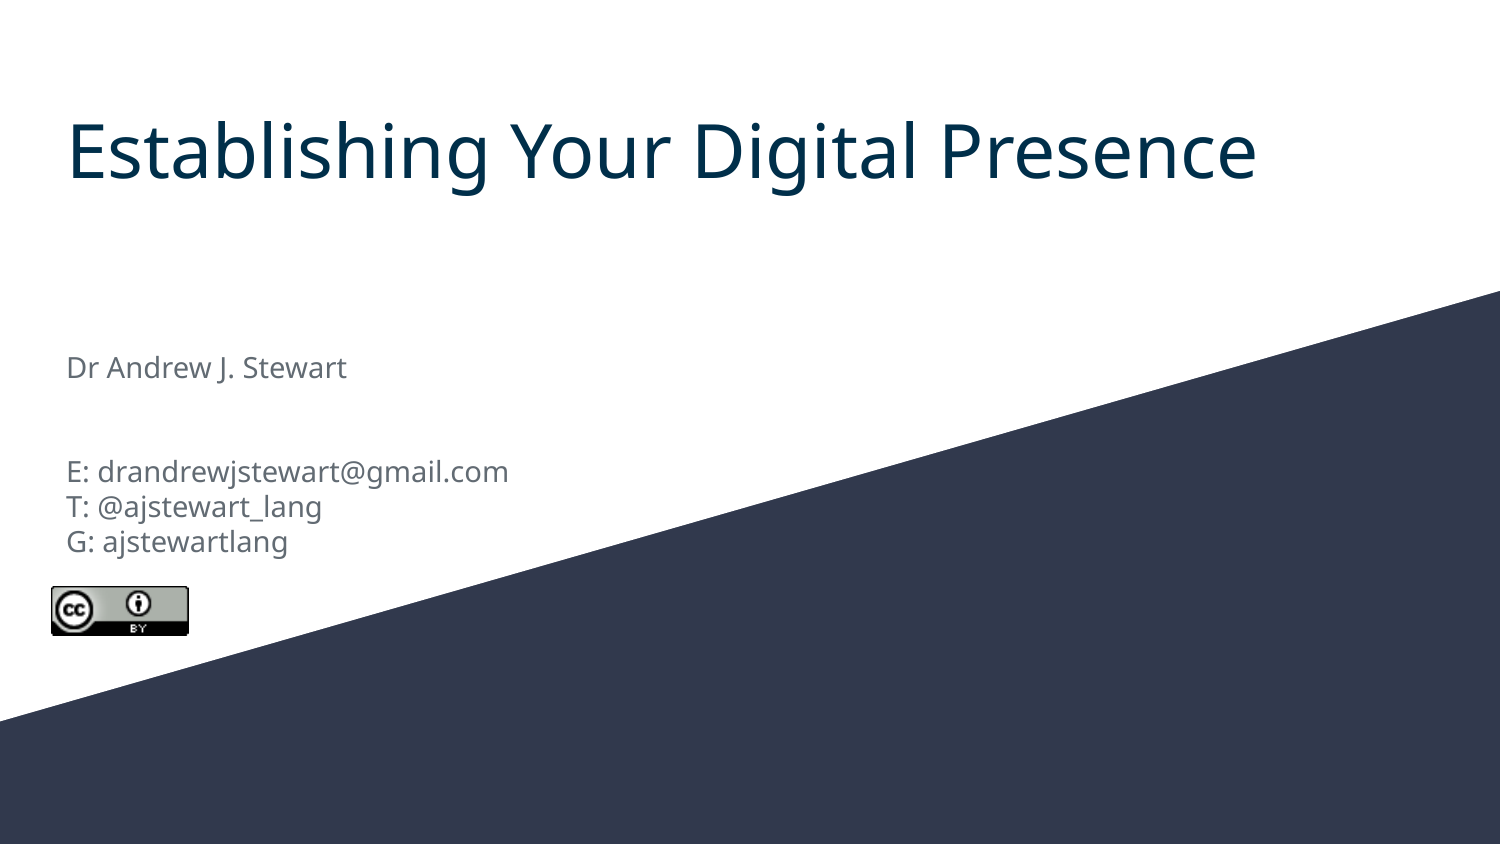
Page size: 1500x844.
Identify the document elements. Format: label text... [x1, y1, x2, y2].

subtitle Dr Andrew J. Stewart E: drandrewjstewart@gmail.com T: @ajstewart_lang G: ajstewartlang [51, 298, 748, 421]
picture [51, 586, 189, 636]
title Establishing Your Digital Presence [51, 88, 1449, 299]
